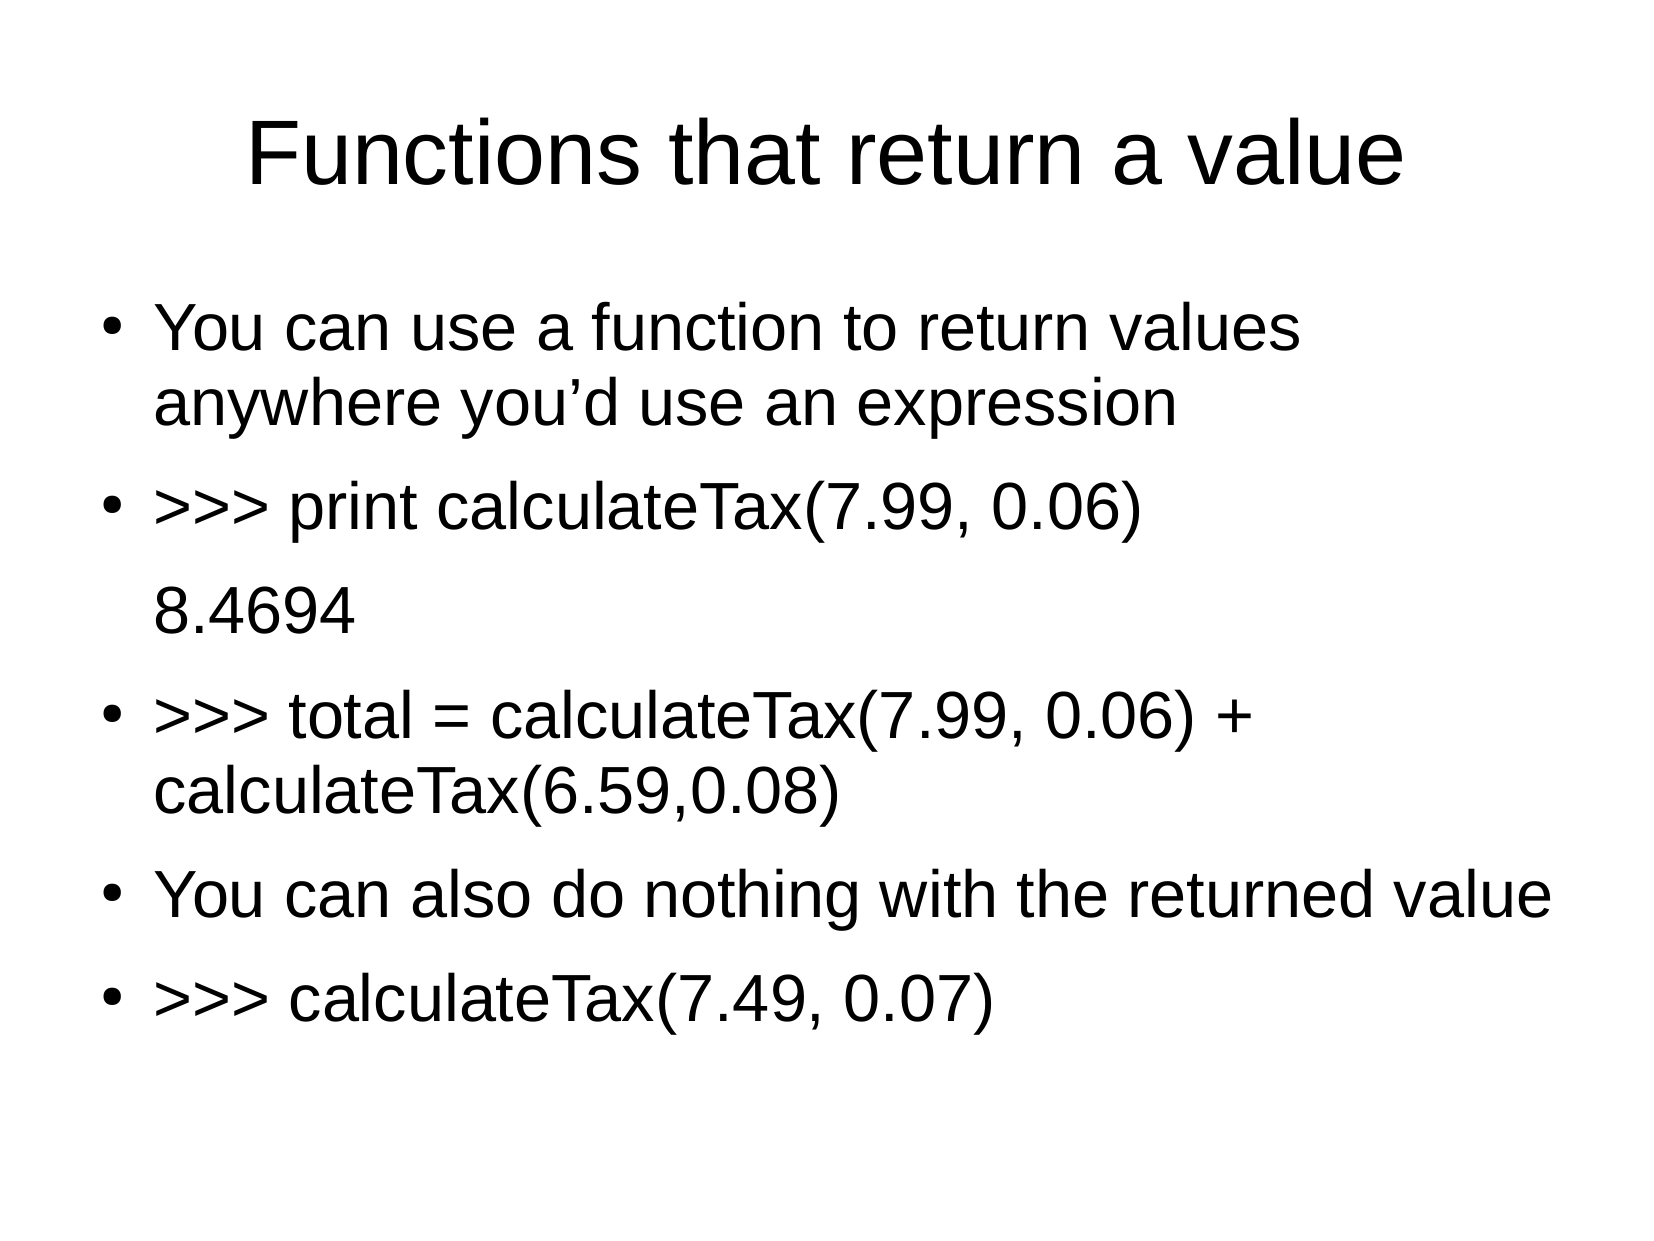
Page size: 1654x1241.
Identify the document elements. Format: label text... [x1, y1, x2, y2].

list You can use a function to return values anywhere you’d use an expression >>> print calculateTax(7.99, 0.06) 8.4694 >>> total = calculateTax(7.99, 0.06) + calculateTax(6.59,0.08) You can also do nothing with the returned value >>> calculateTax(7.49, 0.07) [82, 290, 1571, 1082]
title Functions that return a value [82, 49, 1571, 257]
